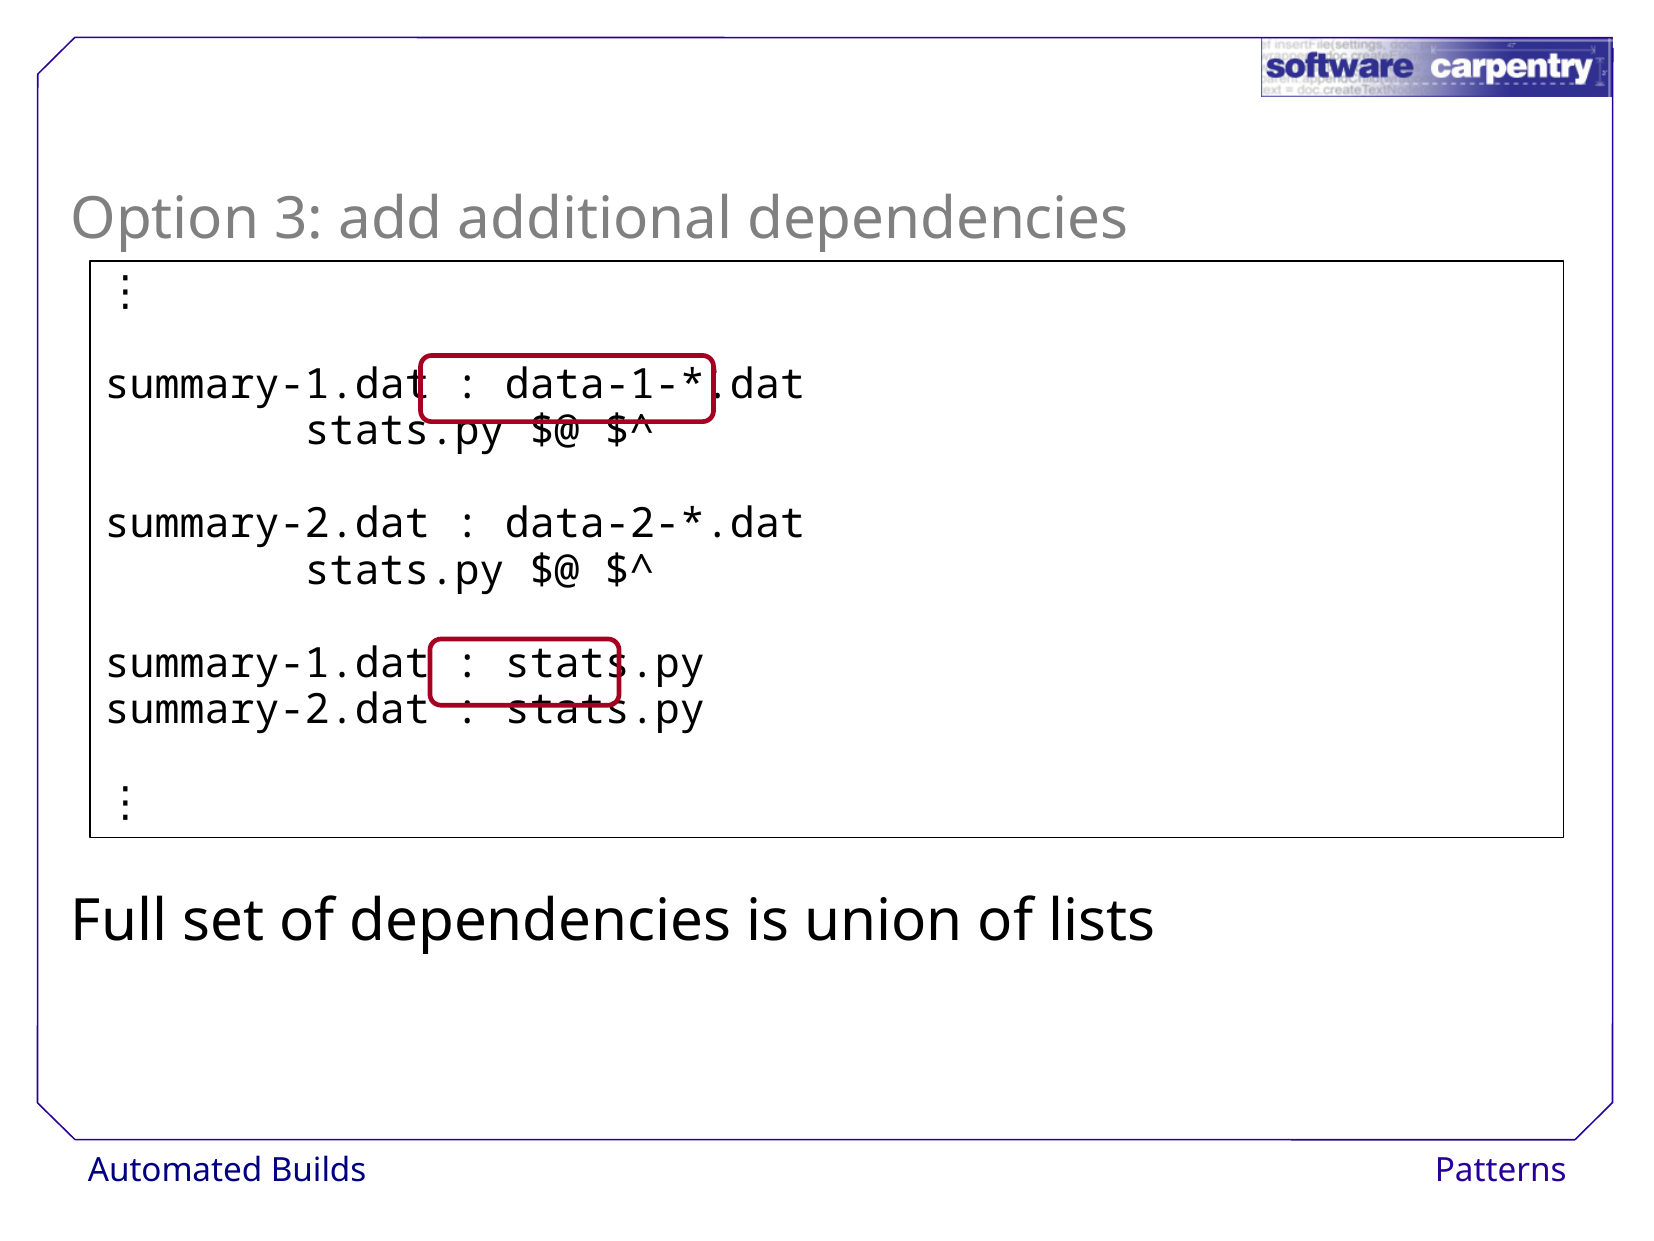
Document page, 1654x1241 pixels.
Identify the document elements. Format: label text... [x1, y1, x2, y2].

text_box ⋮ summary-1.dat : data-1-*.dat stats.py $@ $^ summary-2.dat : data-2-*.dat stats.py $@ $^ summary-1.dat : stats.py summary-2.dat : stats.py ⋮ [89, 260, 1564, 838]
picture [1261, 39, 1613, 97]
text_box Full set of dependencies is union of lists [55, 839, 1321, 961]
text_box Option 3: add additional dependencies [55, 138, 1294, 259]
